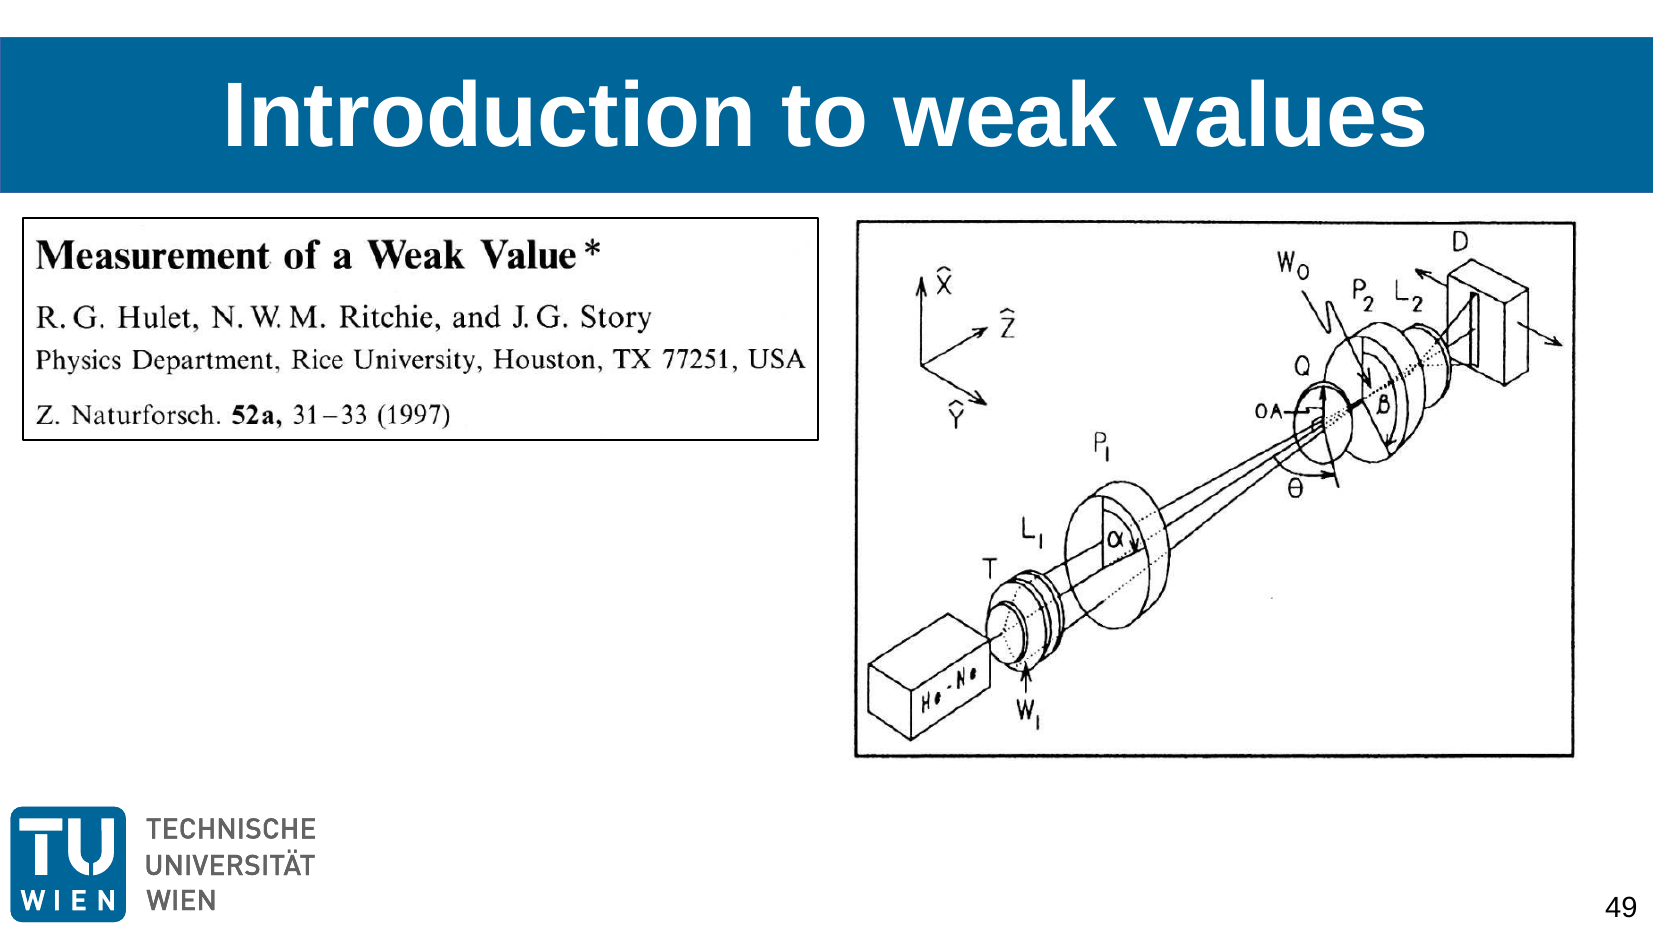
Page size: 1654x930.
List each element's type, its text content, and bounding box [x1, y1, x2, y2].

title Introduction to weak values [0, 37, 1653, 193]
picture [24, 219, 818, 440]
picture [840, 205, 1591, 768]
